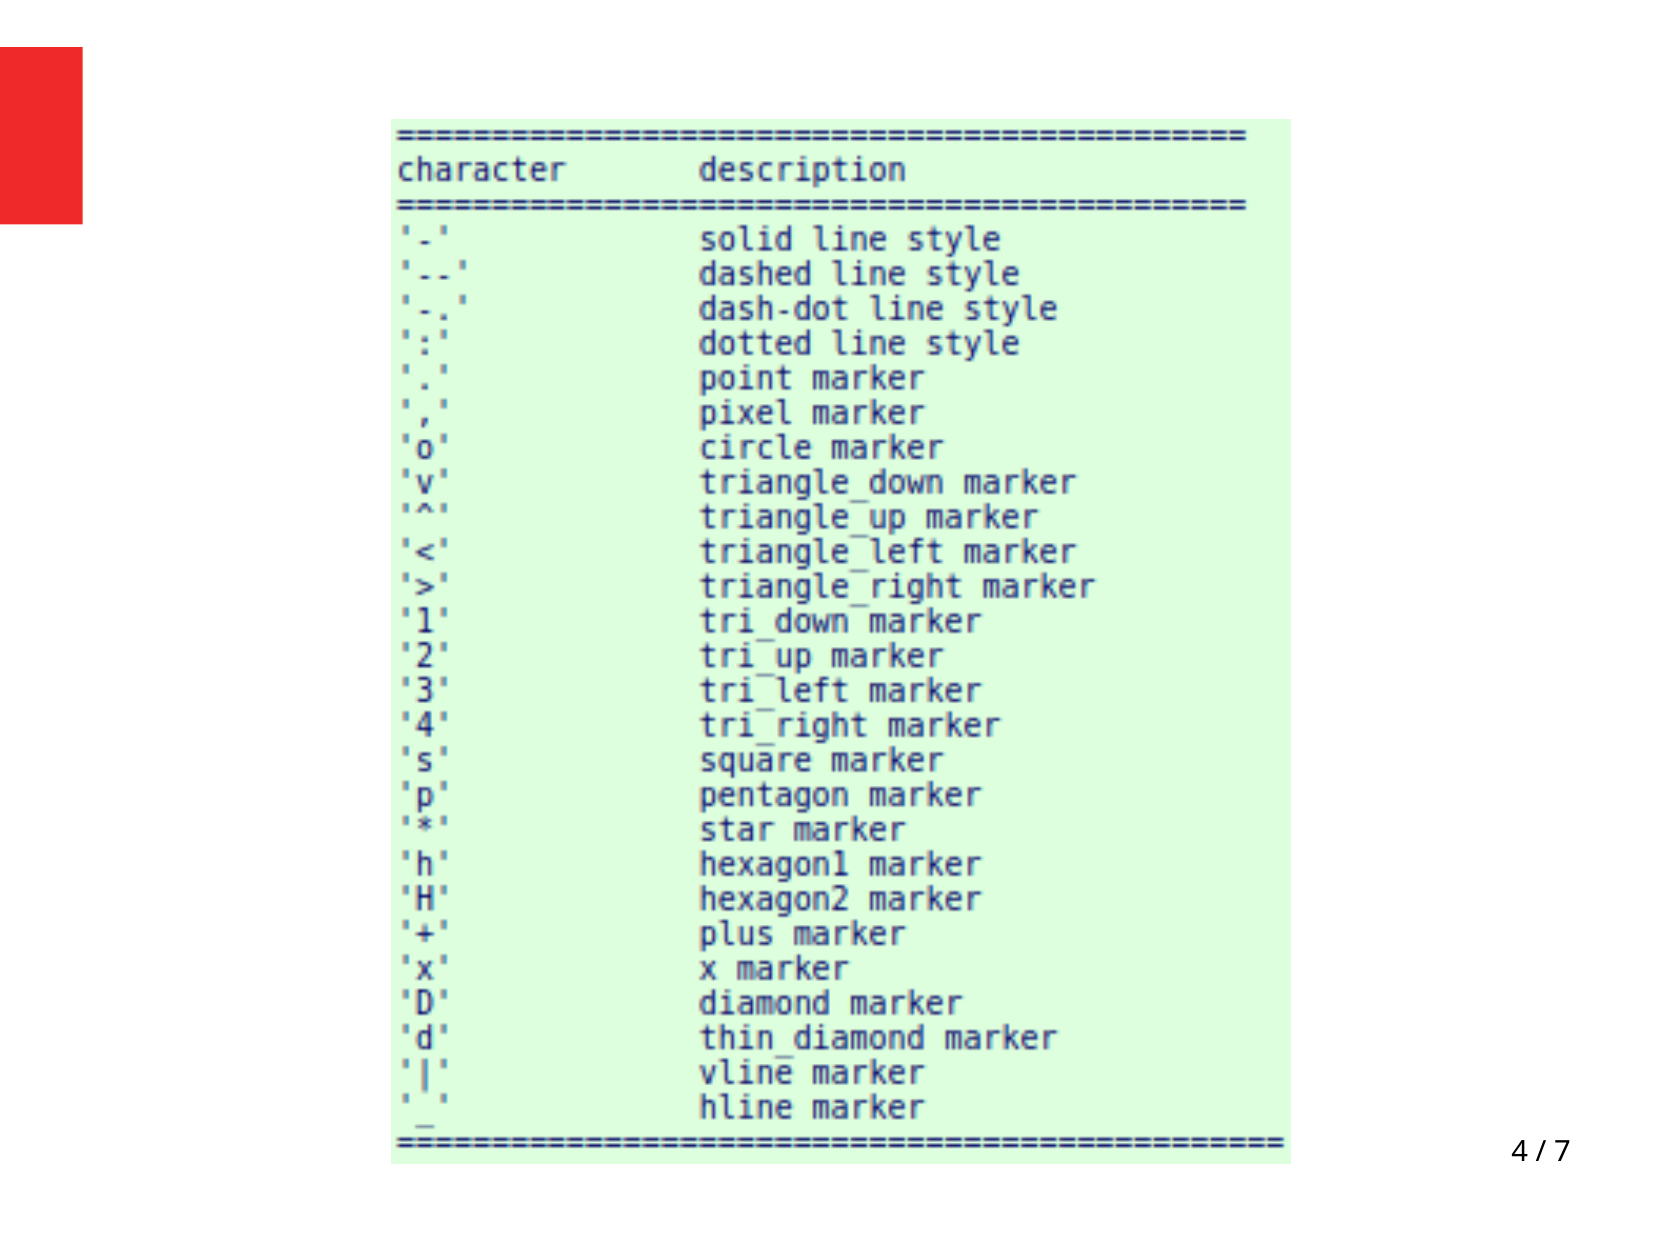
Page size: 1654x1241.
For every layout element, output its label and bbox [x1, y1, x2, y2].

picture [391, 119, 1291, 1164]
